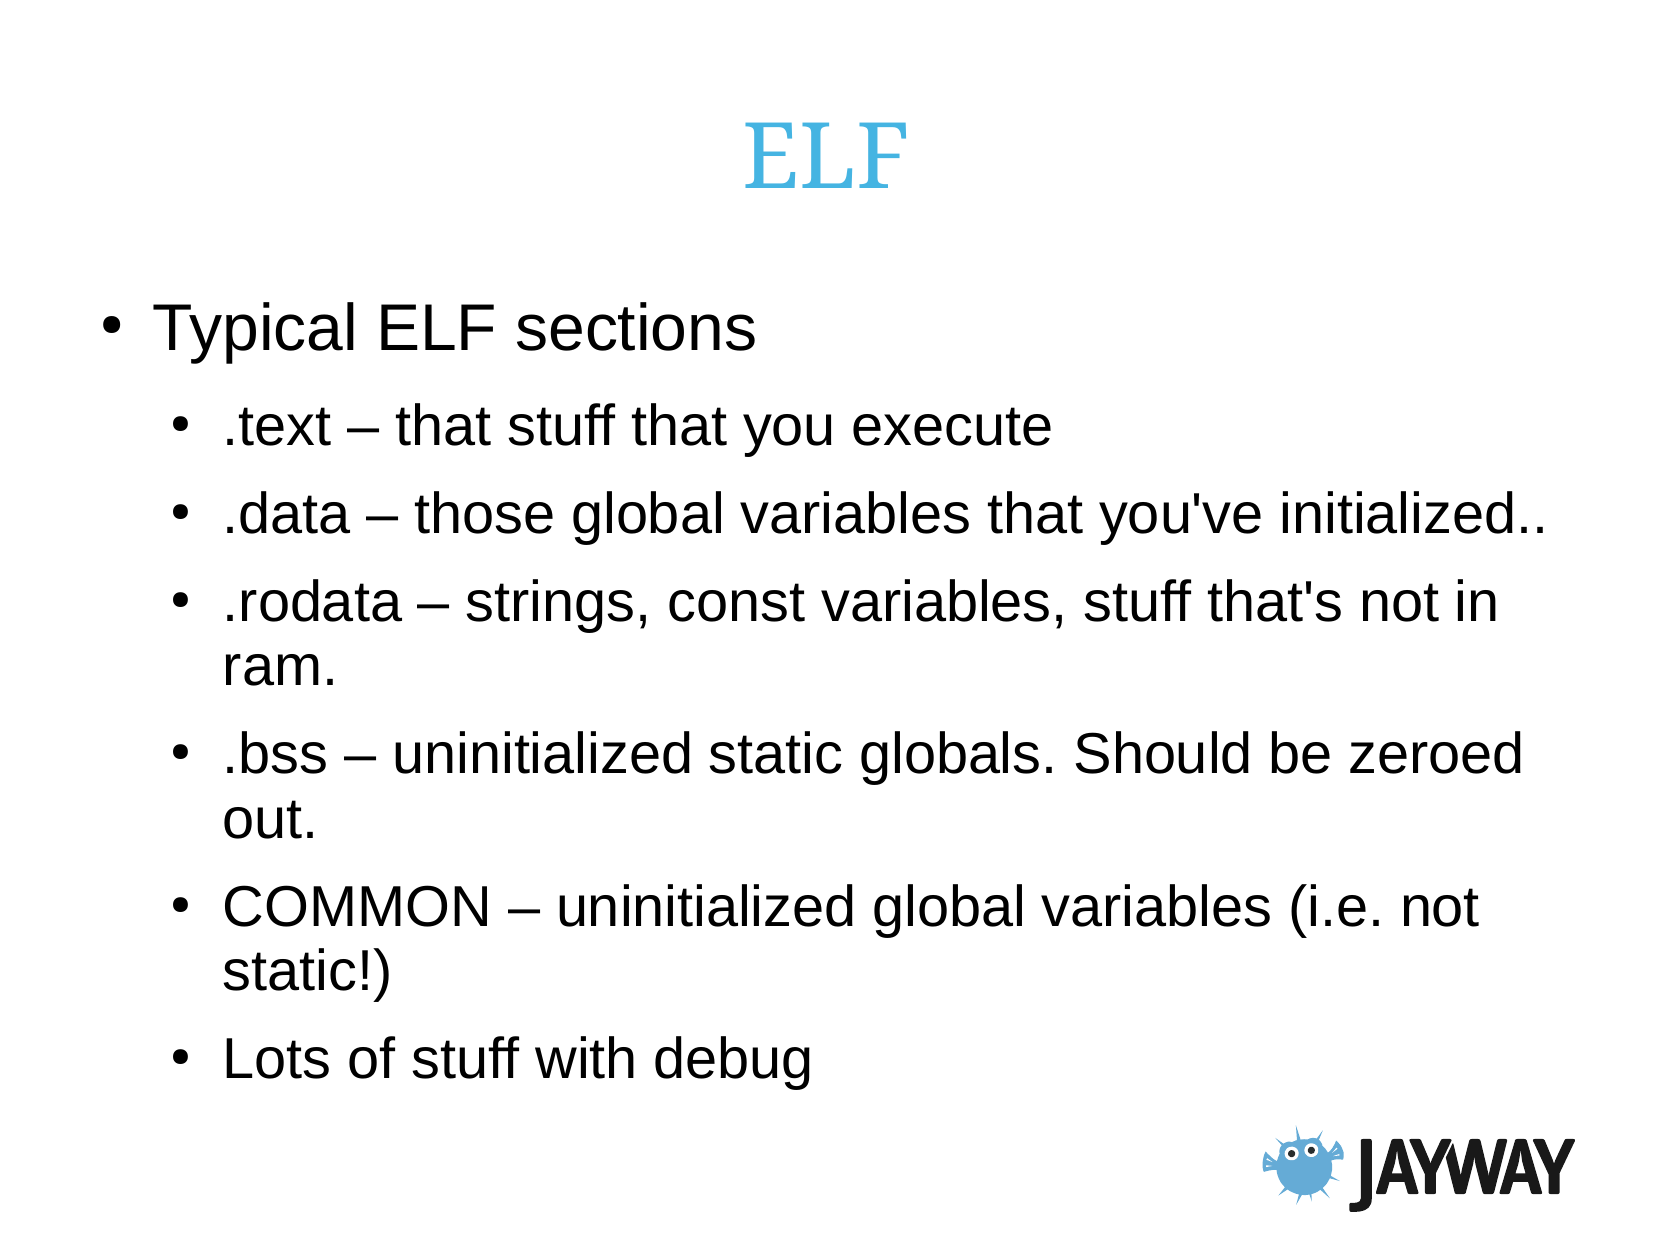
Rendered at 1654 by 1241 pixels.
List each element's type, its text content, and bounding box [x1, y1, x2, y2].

title ELF [82, 49, 1571, 257]
list Typical ELF sections .text – that stuff that you execute .data – those global variables that you've initialized.. .rodata – strings, const variables, stuff that's not in ram. .bss – uninitialized static globals. Should be zeroed out. COMMON – uninitialized global variables (i.e. not static!) Lots of stuff with debug [82, 290, 1571, 1109]
